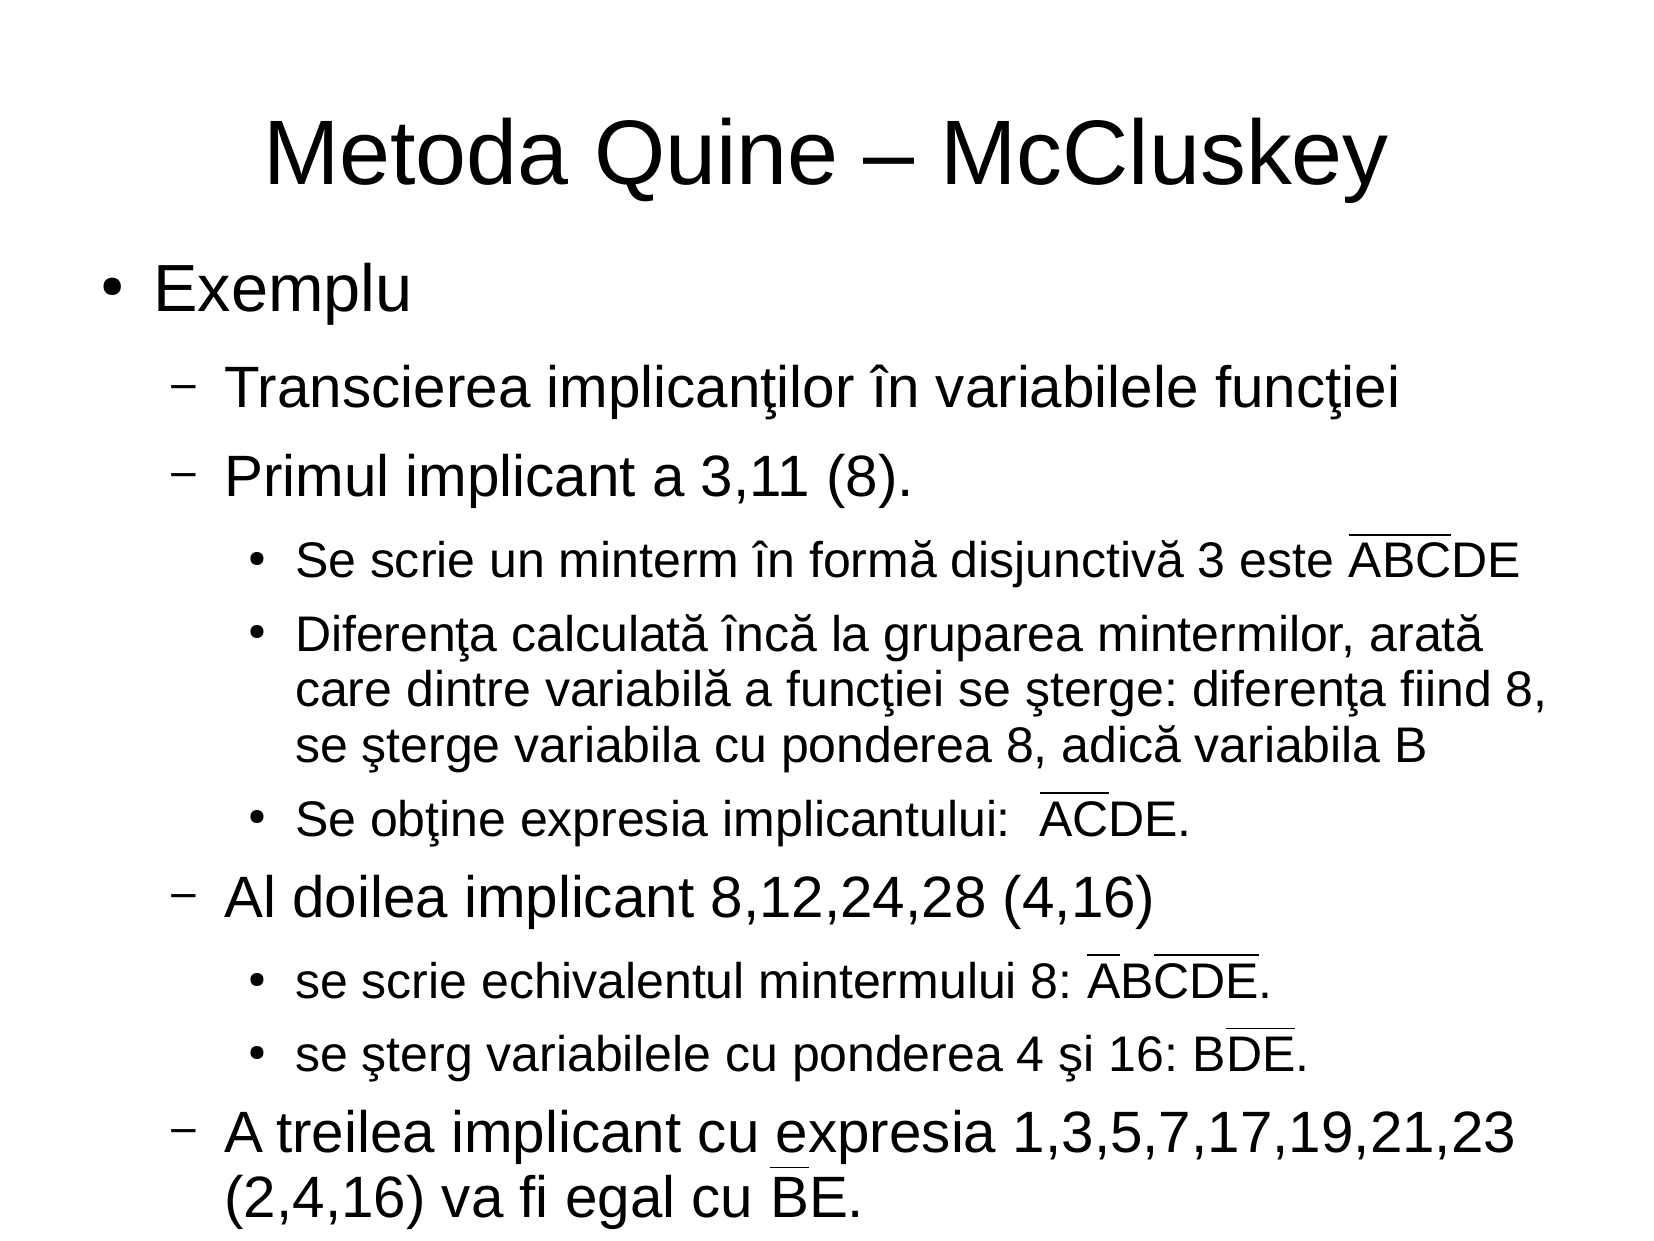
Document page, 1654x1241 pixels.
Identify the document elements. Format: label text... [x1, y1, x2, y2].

list Exemplu Transcierea implicanţilor în variabilele funcţiei Primul implicant a 3,11 (8). Se scrie un minterm în formă disjunctivă 3 este ABCDE Diferenţa calculată încă la gruparea mintermilor, arată care dintre variabilă a funcţiei se şterge: diferenţa fiind 8, se şterge variabila cu ponderea 8, adică variabila B Se obţine expresia implicantului: ACDE. Al doilea implicant 8,12,24,28 (4,16) se scrie echivalentul mintermului 8: ABCDE. se şterg variabilele cu ponderea 4 şi 16: BDE. A treilea implicant cu expresia 1,3,5,7,17,19,21,23 (2,4,16) va fi egal cu BE. [82, 250, 1571, 1231]
title Metoda Quine – McCluskey [82, 49, 1571, 250]
